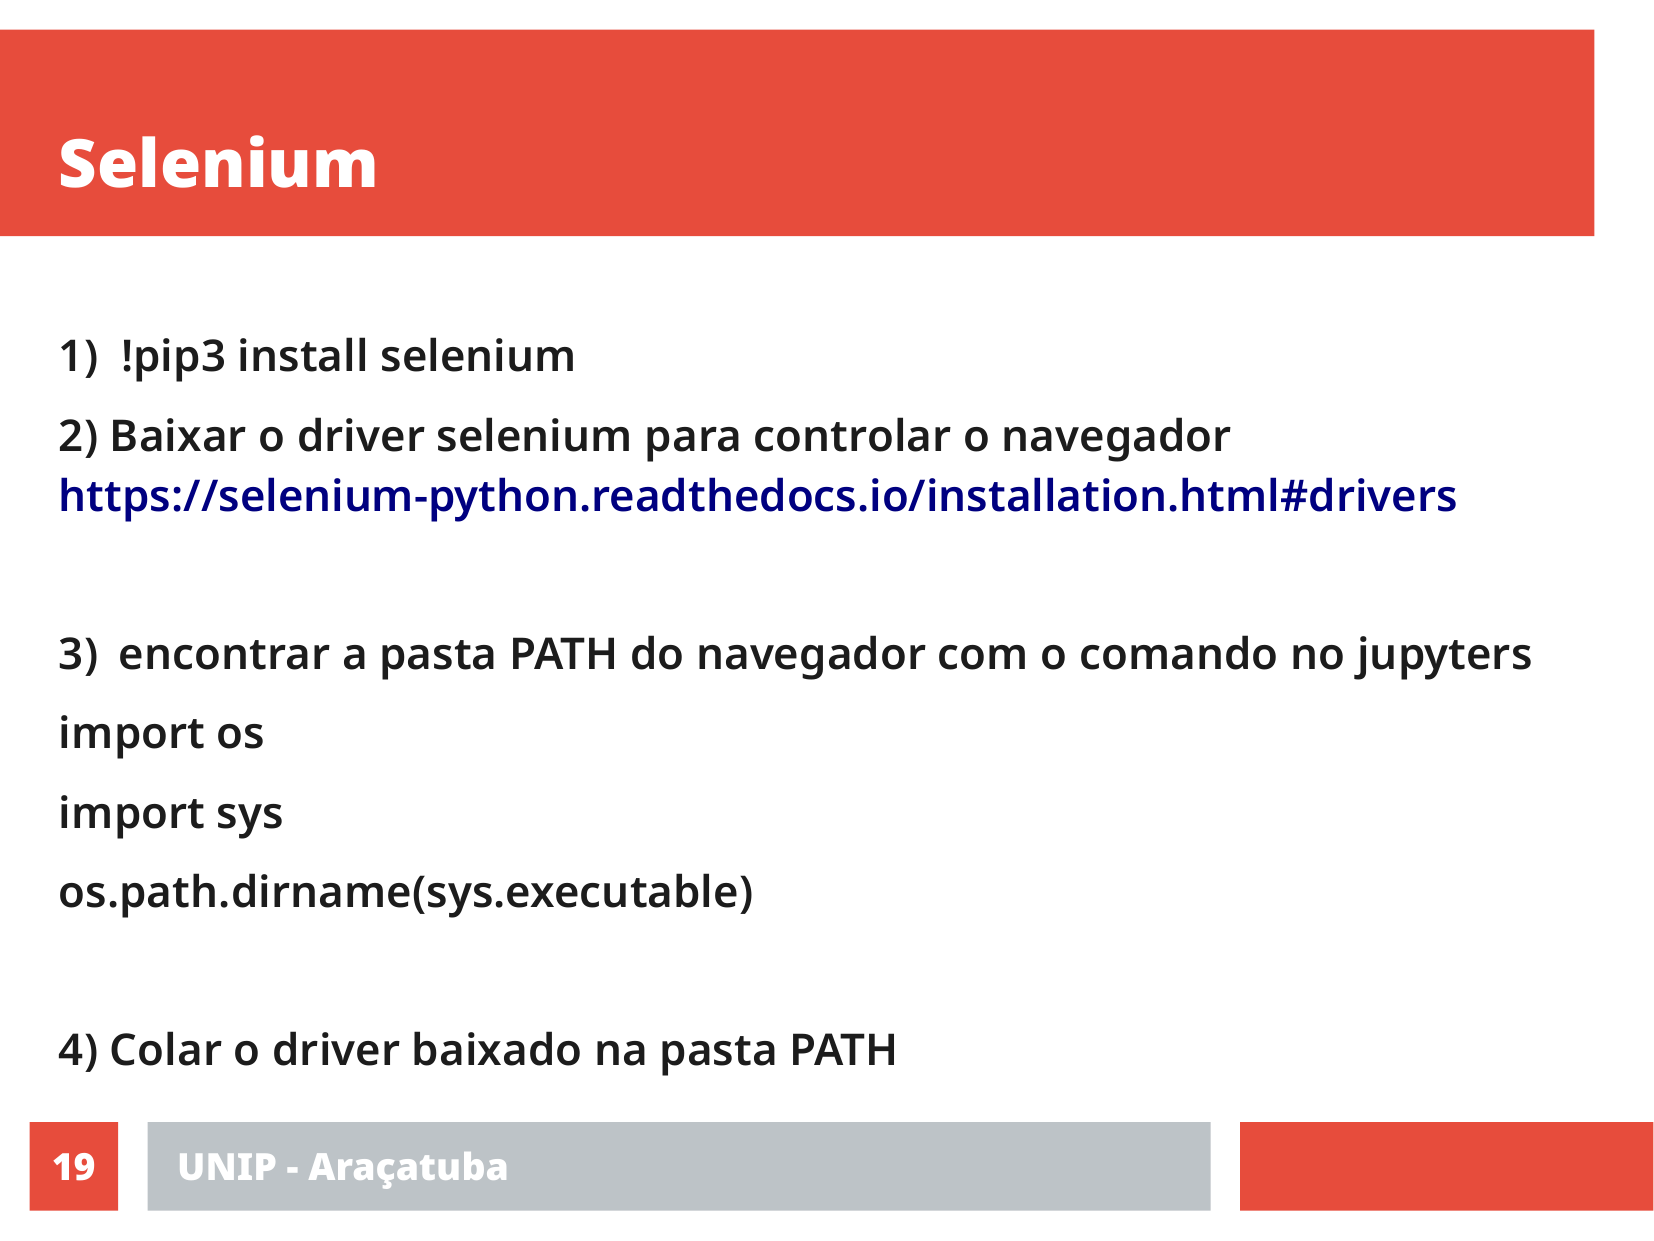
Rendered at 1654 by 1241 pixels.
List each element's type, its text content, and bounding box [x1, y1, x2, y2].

title Selenium [59, 59, 1595, 207]
list 1) !pip3 install selenium 2) Baixar o driver selenium para controlar o navegador https://selenium-python.readthedocs.io/installation.html#drivers 3) encontrar a pasta PATH do navegador com o comando no jupyters import os import sys os.path.dirname(sys.executable) 4) Colar o driver baixado na pasta PATH [59, 324, 1565, 1093]
